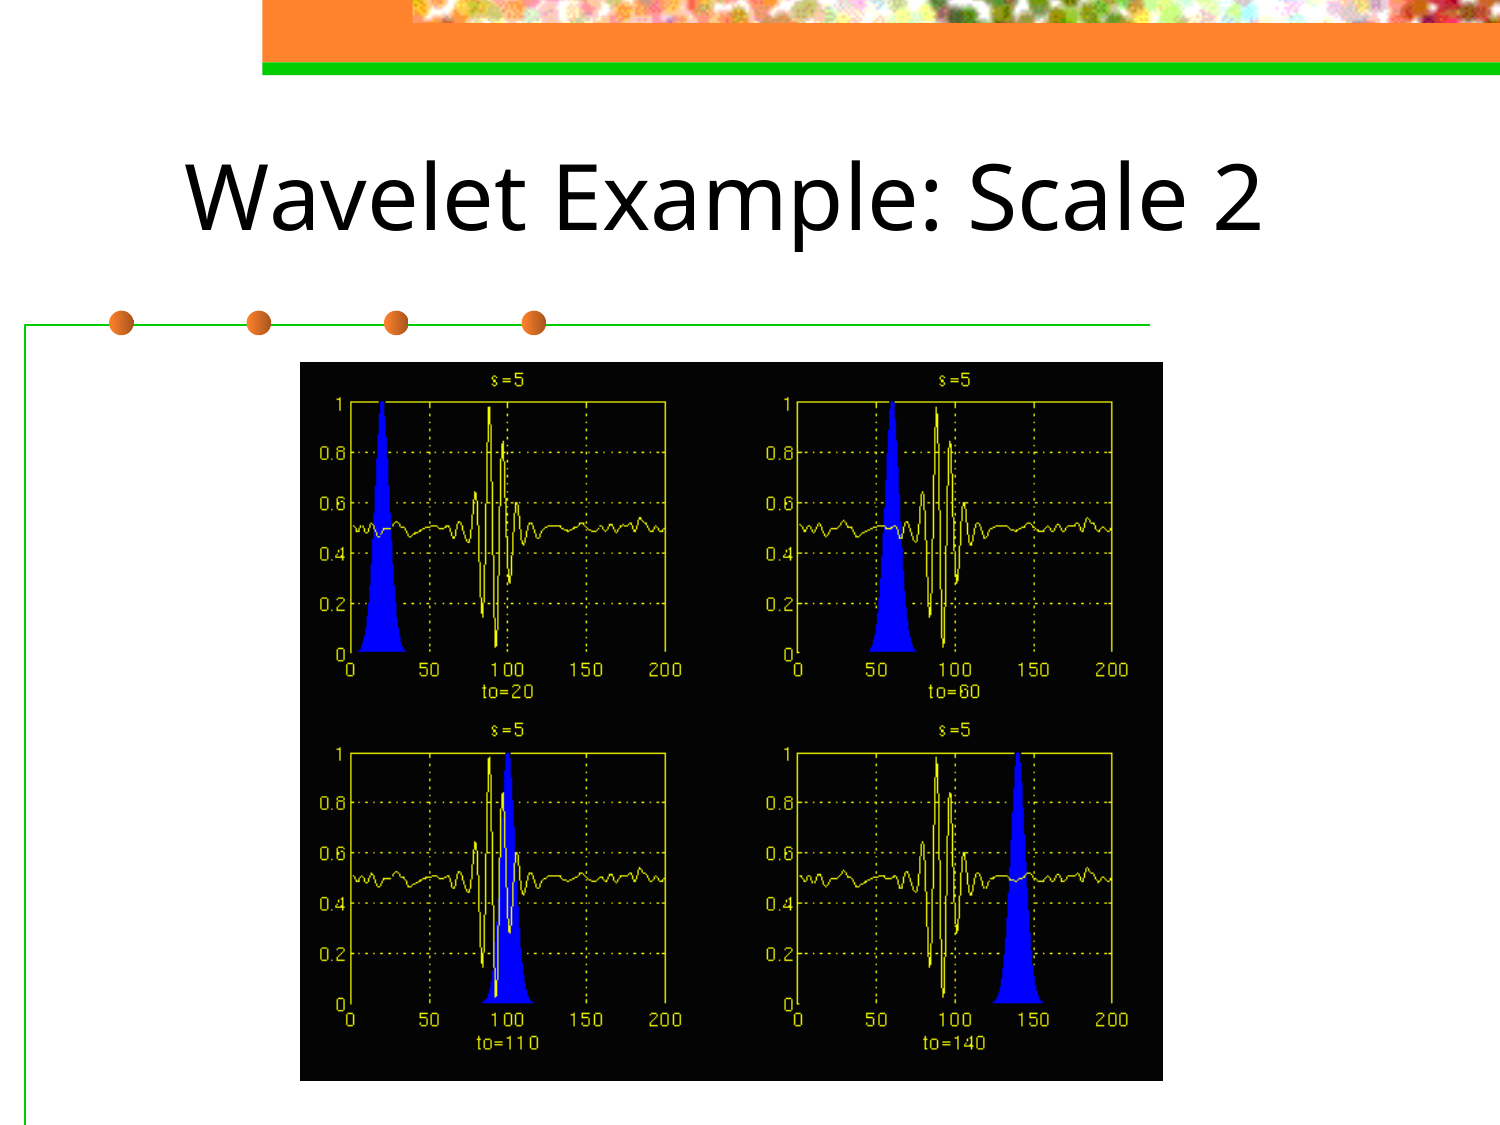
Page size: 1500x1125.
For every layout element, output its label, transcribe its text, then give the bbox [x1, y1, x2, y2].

picture [412, 0, 1500, 23]
title Wavelet Example: Scale 2 [87, 99, 1363, 288]
picture [300, 362, 1163, 1082]
